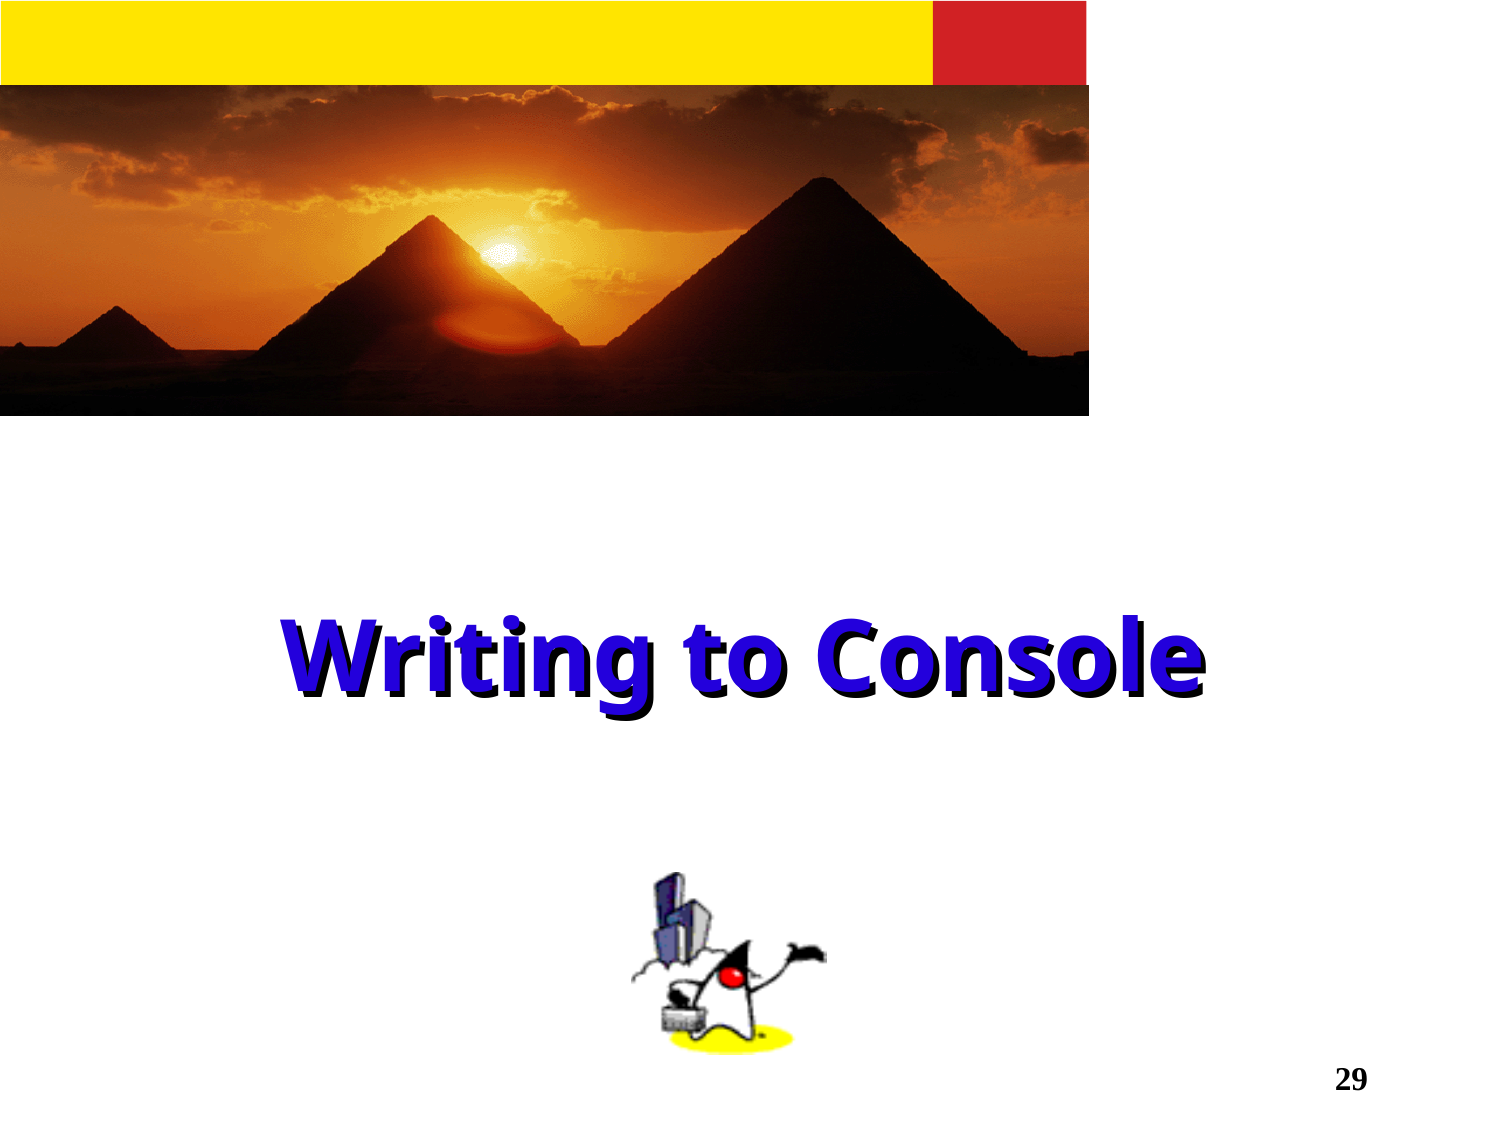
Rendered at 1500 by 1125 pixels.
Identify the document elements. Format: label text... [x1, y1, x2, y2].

picture [0, 85, 1089, 416]
text_box Writing to Console [265, 582, 1222, 910]
picture [631, 872, 827, 1055]
